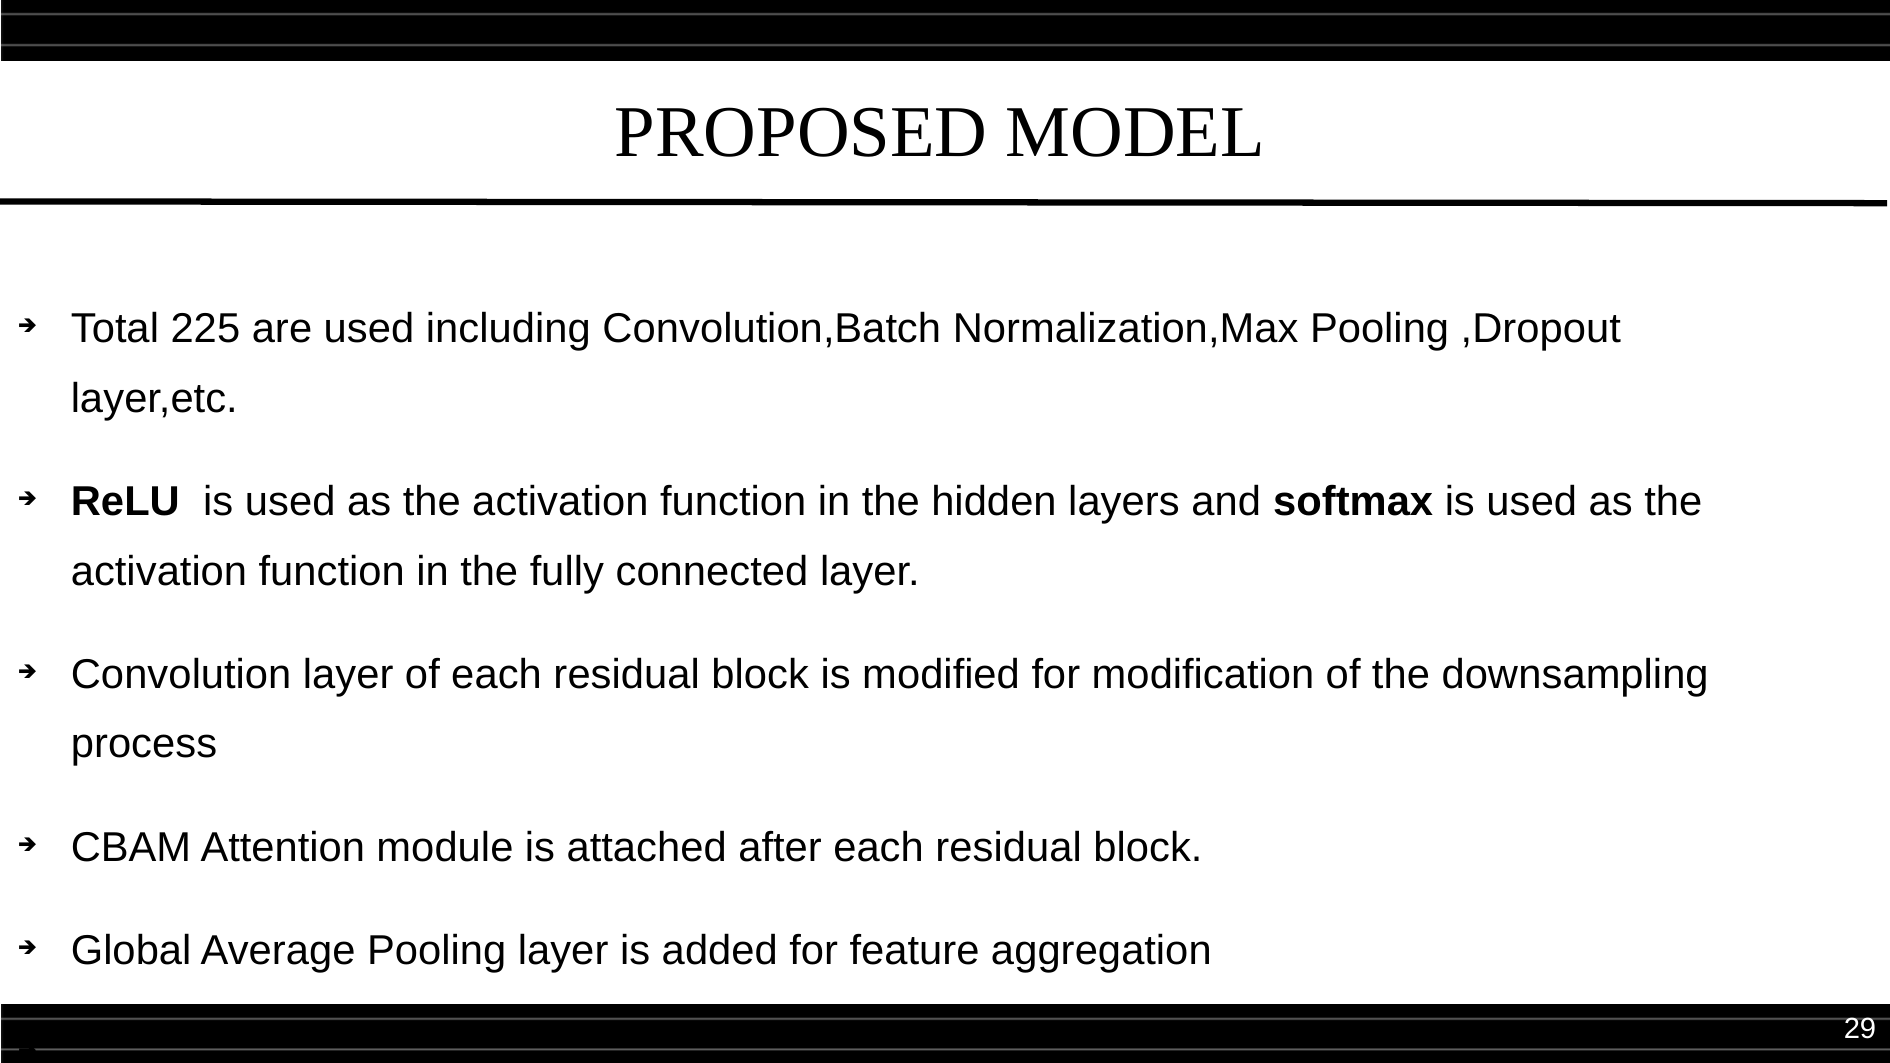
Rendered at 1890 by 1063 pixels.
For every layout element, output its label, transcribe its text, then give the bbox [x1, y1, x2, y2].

picture [1, 1004, 1890, 1063]
list Total 225 are used including Convolution,Batch Normalization,Max Pooling ,Dropout layer,etc. ReLU is used as the activation function in the hidden layers and softmax is used as the activation function in the fully connected layer. Convolution layer of each residual block is modified for modification of the downsampling process CBAM Attention module is attached after each residual block. Global Average Pooling layer is added for feature aggregation [0, 205, 1766, 1003]
picture [1, 0, 1890, 61]
title PROPOSED MODEL [64, 69, 1832, 195]
